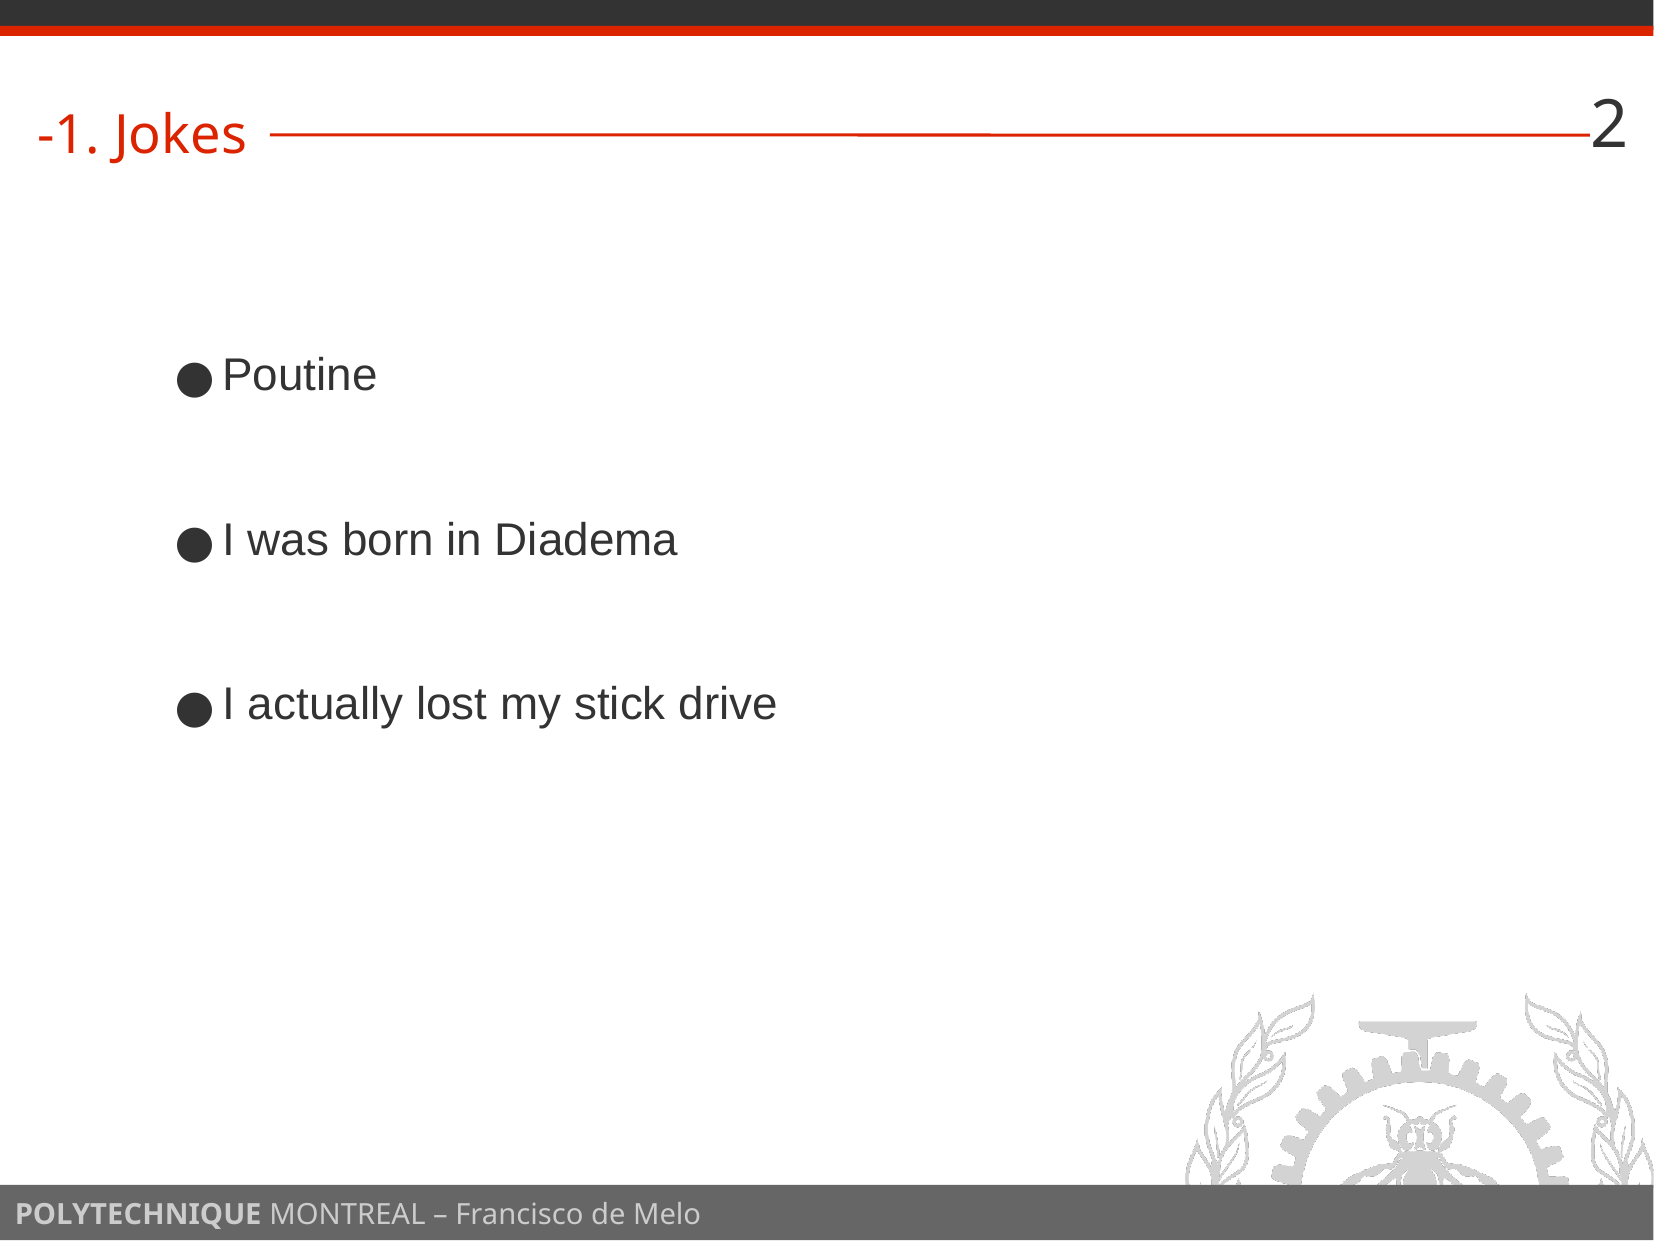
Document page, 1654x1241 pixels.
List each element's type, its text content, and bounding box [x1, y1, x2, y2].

text_box POLYTECHNIQUE MONTREAL – Francisco de Melo [0, 1184, 1654, 1241]
picture [1185, 967, 1654, 1184]
text_box Poutine I was born in Diadema I actually lost my stick drive [151, 347, 1502, 1056]
text_box -1. Jokes [22, 59, 491, 247]
text_box [0, 0, 1654, 36]
text_box 2 [1589, 30, 1654, 173]
